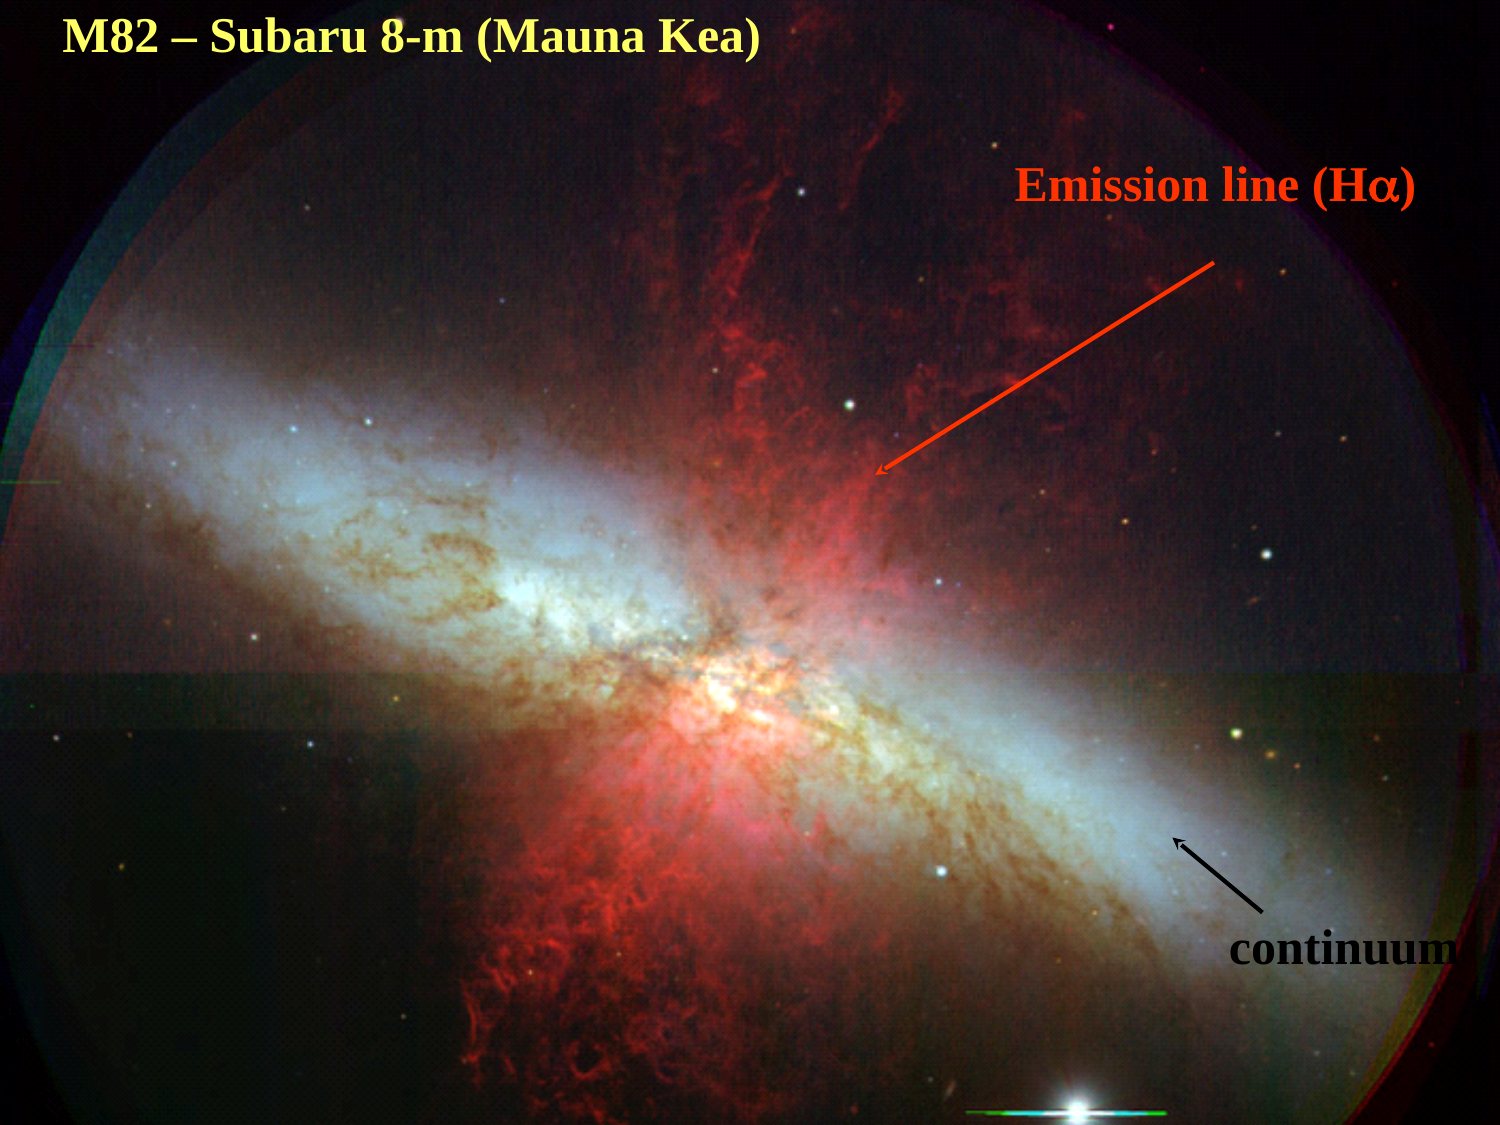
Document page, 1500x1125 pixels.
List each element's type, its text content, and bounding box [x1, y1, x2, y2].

text_box M82 – Subaru 8-m (Mauna Kea) [47, 0, 777, 71]
picture [0, 0, 1500, 1125]
text_box continuum [1213, 912, 1476, 983]
text_box Emission line (H) [999, 148, 1432, 220]
